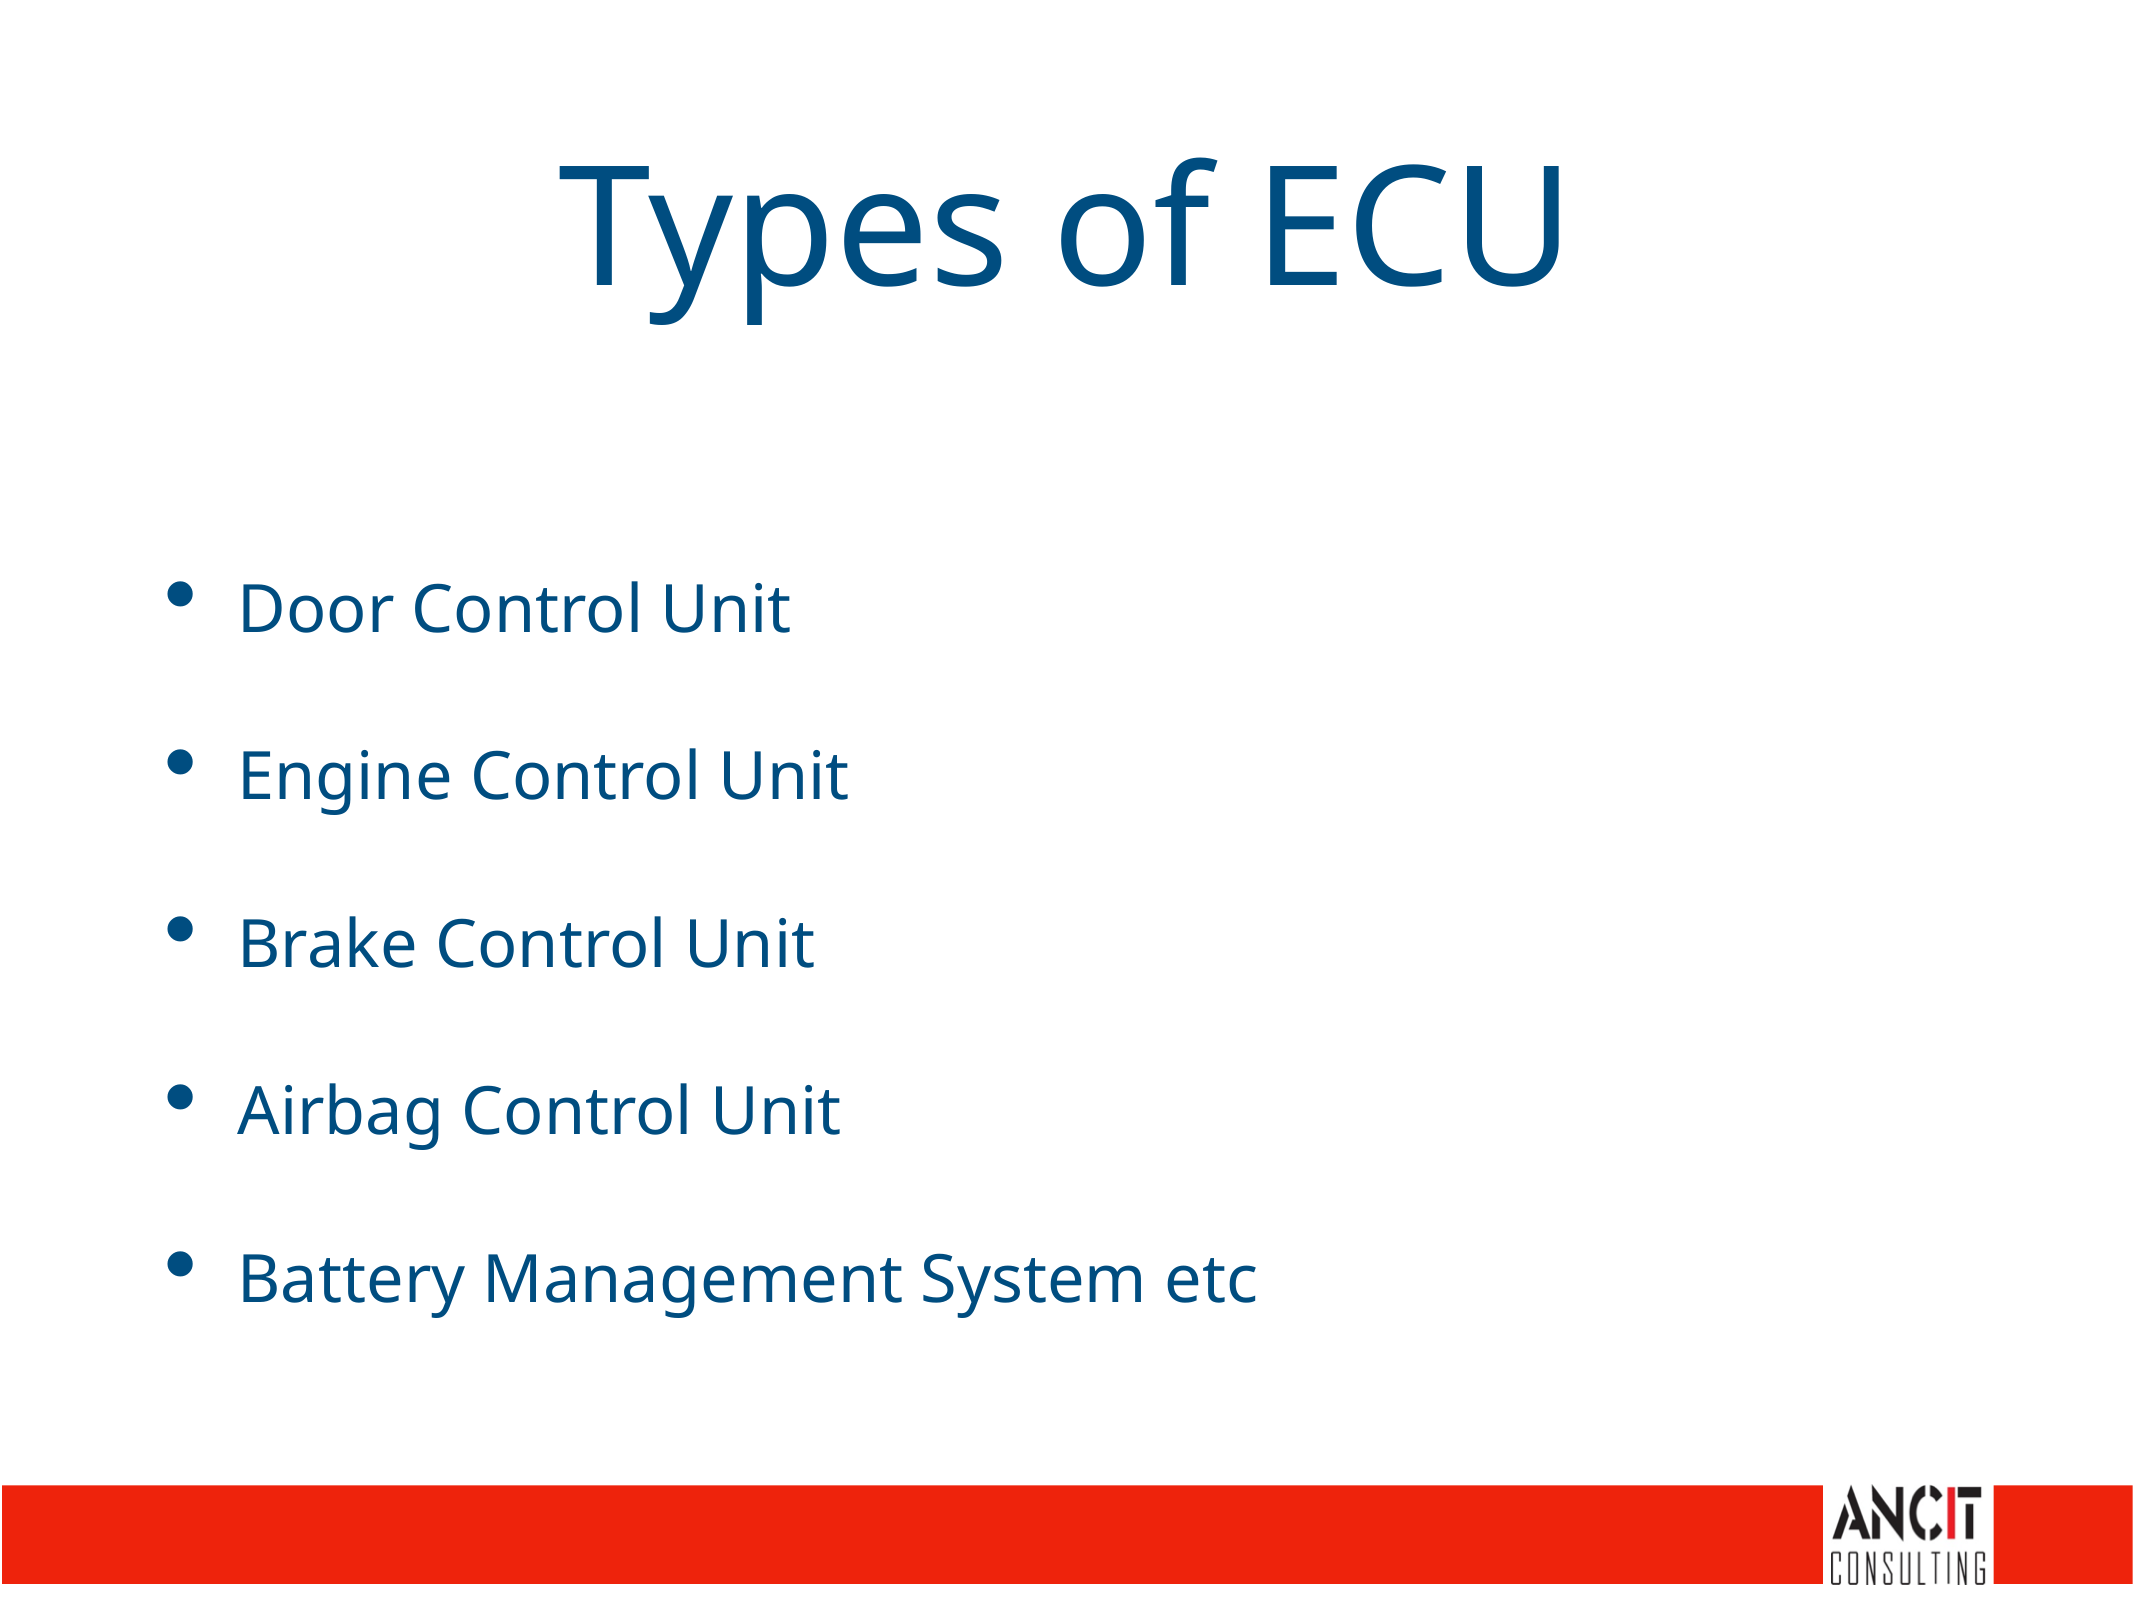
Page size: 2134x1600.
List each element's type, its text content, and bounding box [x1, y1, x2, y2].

text_box [2, 1485, 1823, 1584]
text_box [1993, 1485, 2133, 1584]
picture [1831, 1484, 1986, 1585]
title Types of ECU [156, 41, 1978, 396]
list Door Control Unit Engine Control Unit Brake Control Unit Airbag Control Unit Battery Management System etc [156, 425, 1978, 1457]
